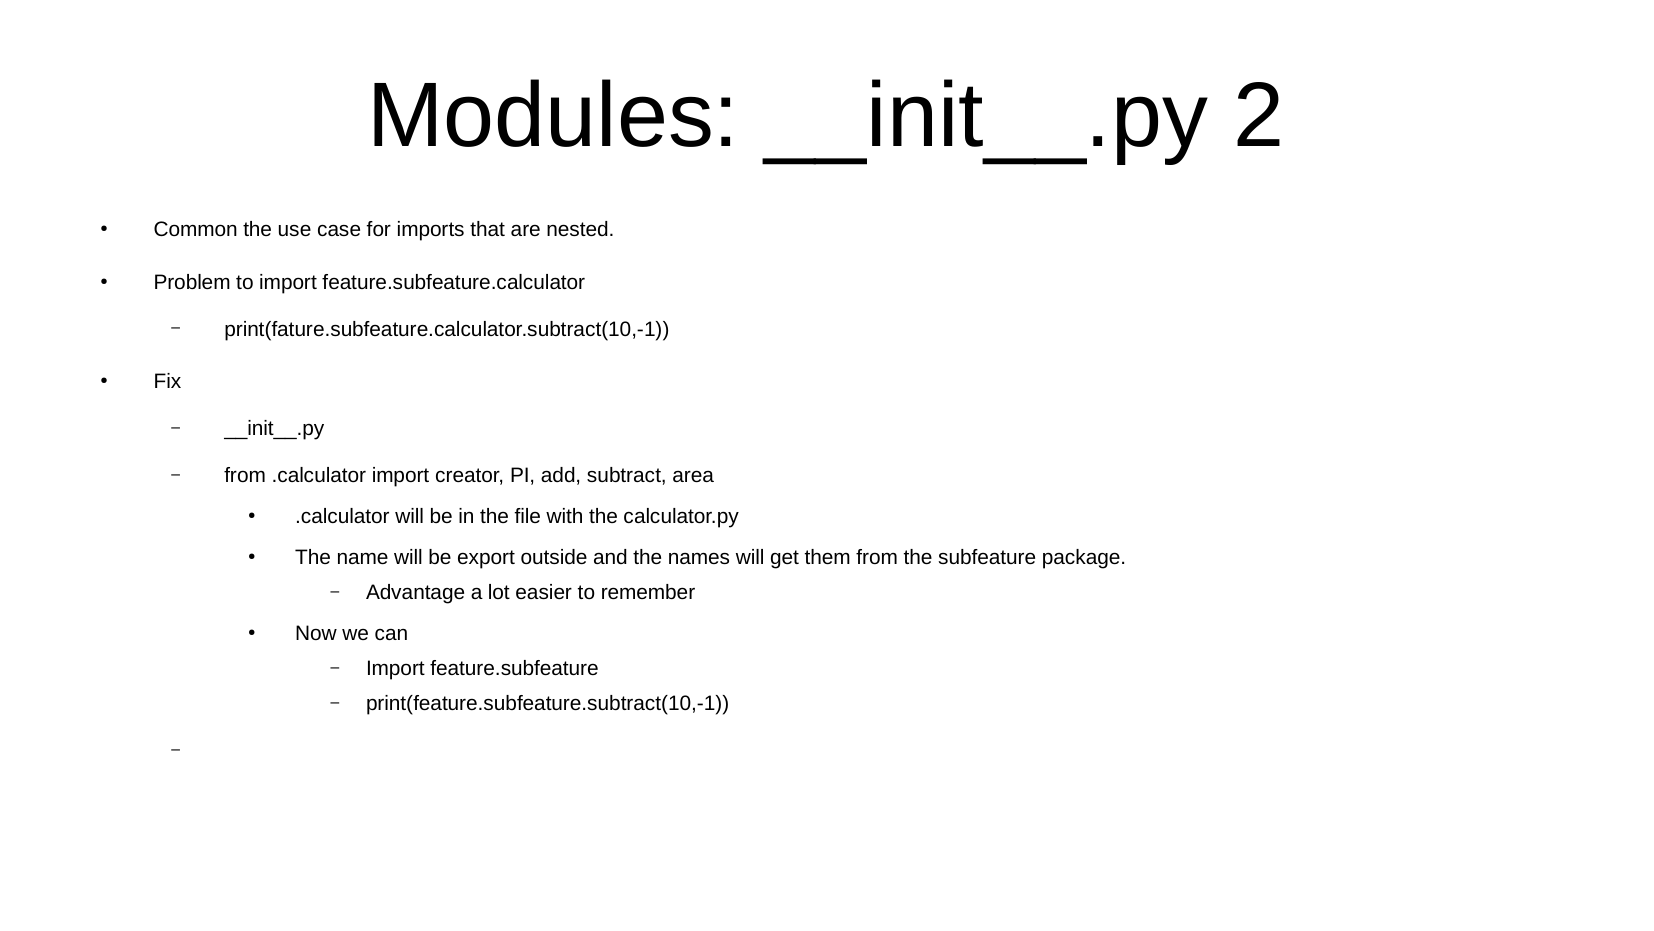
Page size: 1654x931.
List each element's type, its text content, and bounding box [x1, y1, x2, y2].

title Modules: __init__.py 2 [82, 37, 1571, 193]
list Common the use case for imports that are nested. Problem to import feature.subfeature.calculator print(fature.subfeature.calculator.subtract(10,-1)) Fix __init__.py from .calculator import creator, PI, add, subtract, area .calculator will be in the file with the calculator.py The name will be export outside and the names will get them from the subfeature package. Advantage a lot easier to remember Now we can Import feature.subfeature print(feature.subfeature.subtract(10,-1)) [82, 217, 1576, 901]
